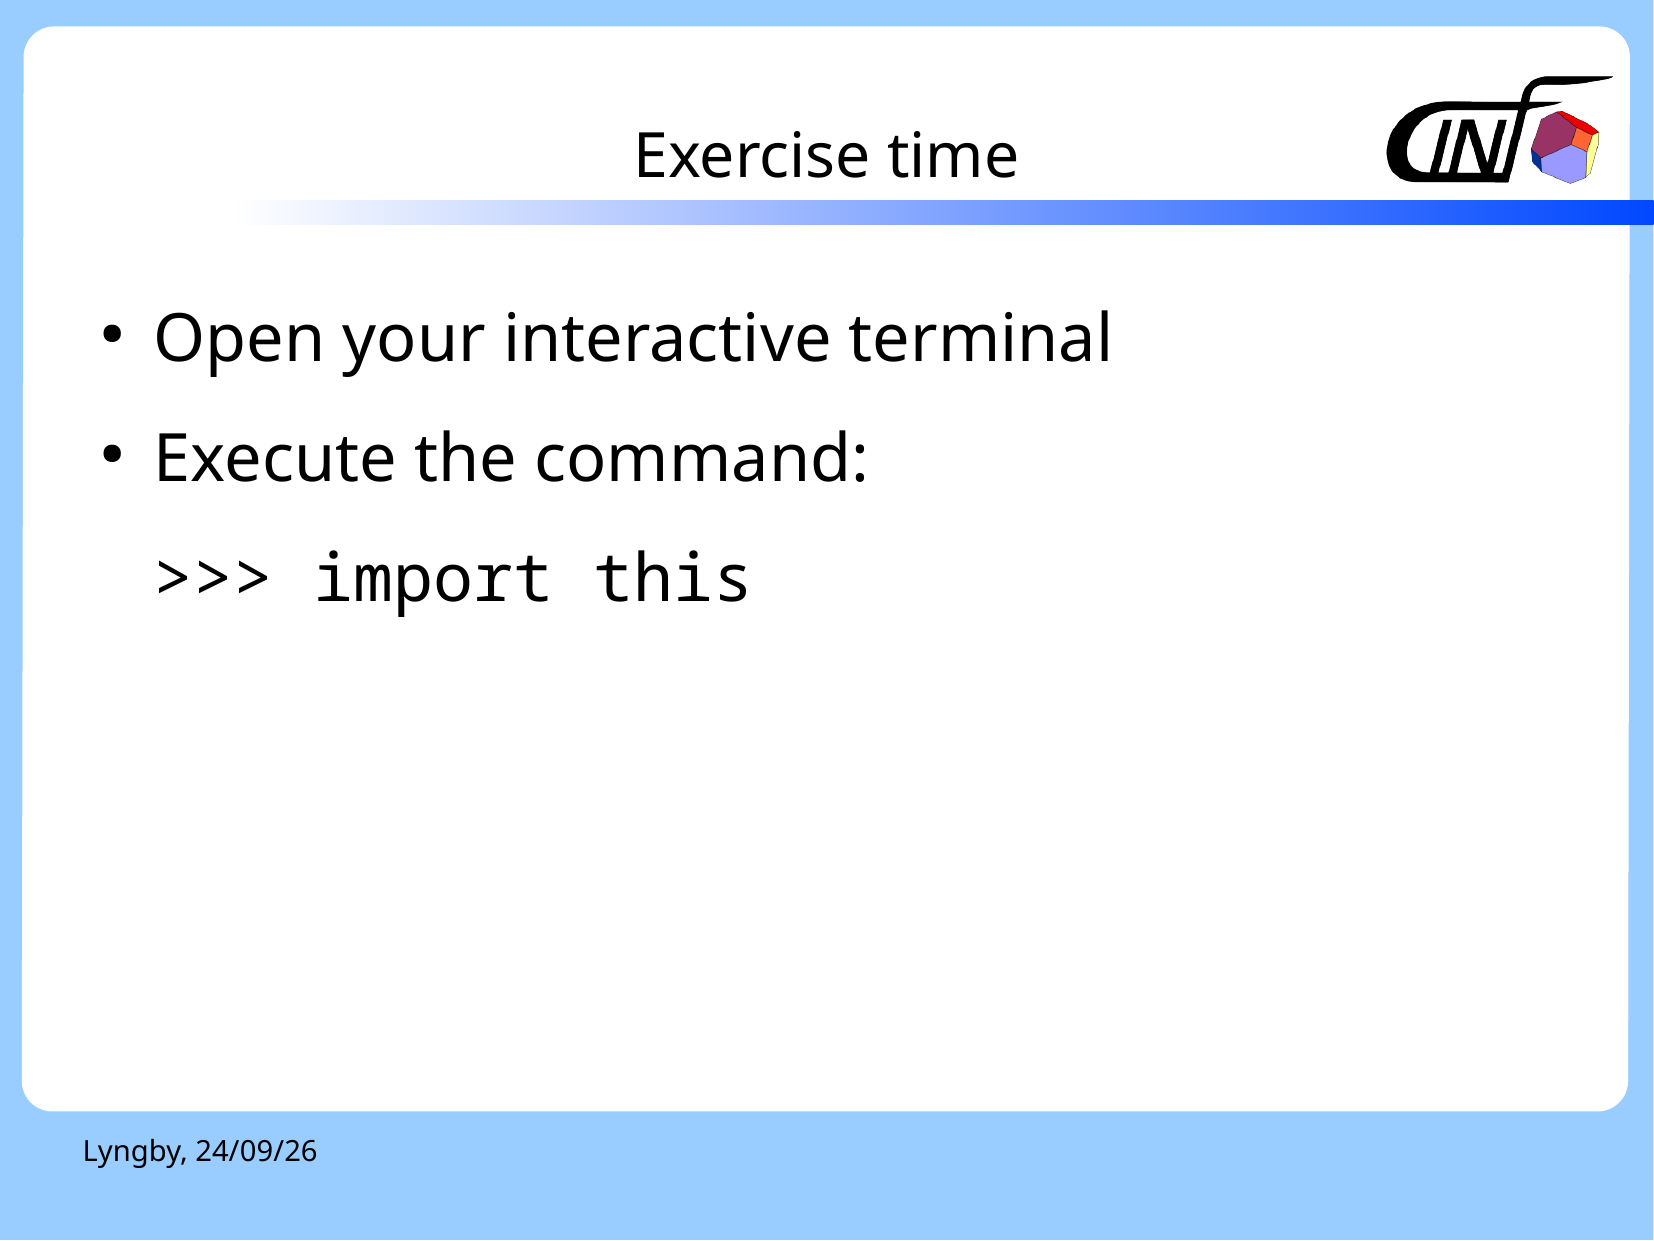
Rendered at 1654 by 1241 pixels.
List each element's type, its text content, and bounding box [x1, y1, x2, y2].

picture [1571, 76, 1613, 184]
title Exercise time [82, 49, 1571, 257]
list Open your interactive terminal Execute the command: >>> import this [82, 290, 1571, 1010]
